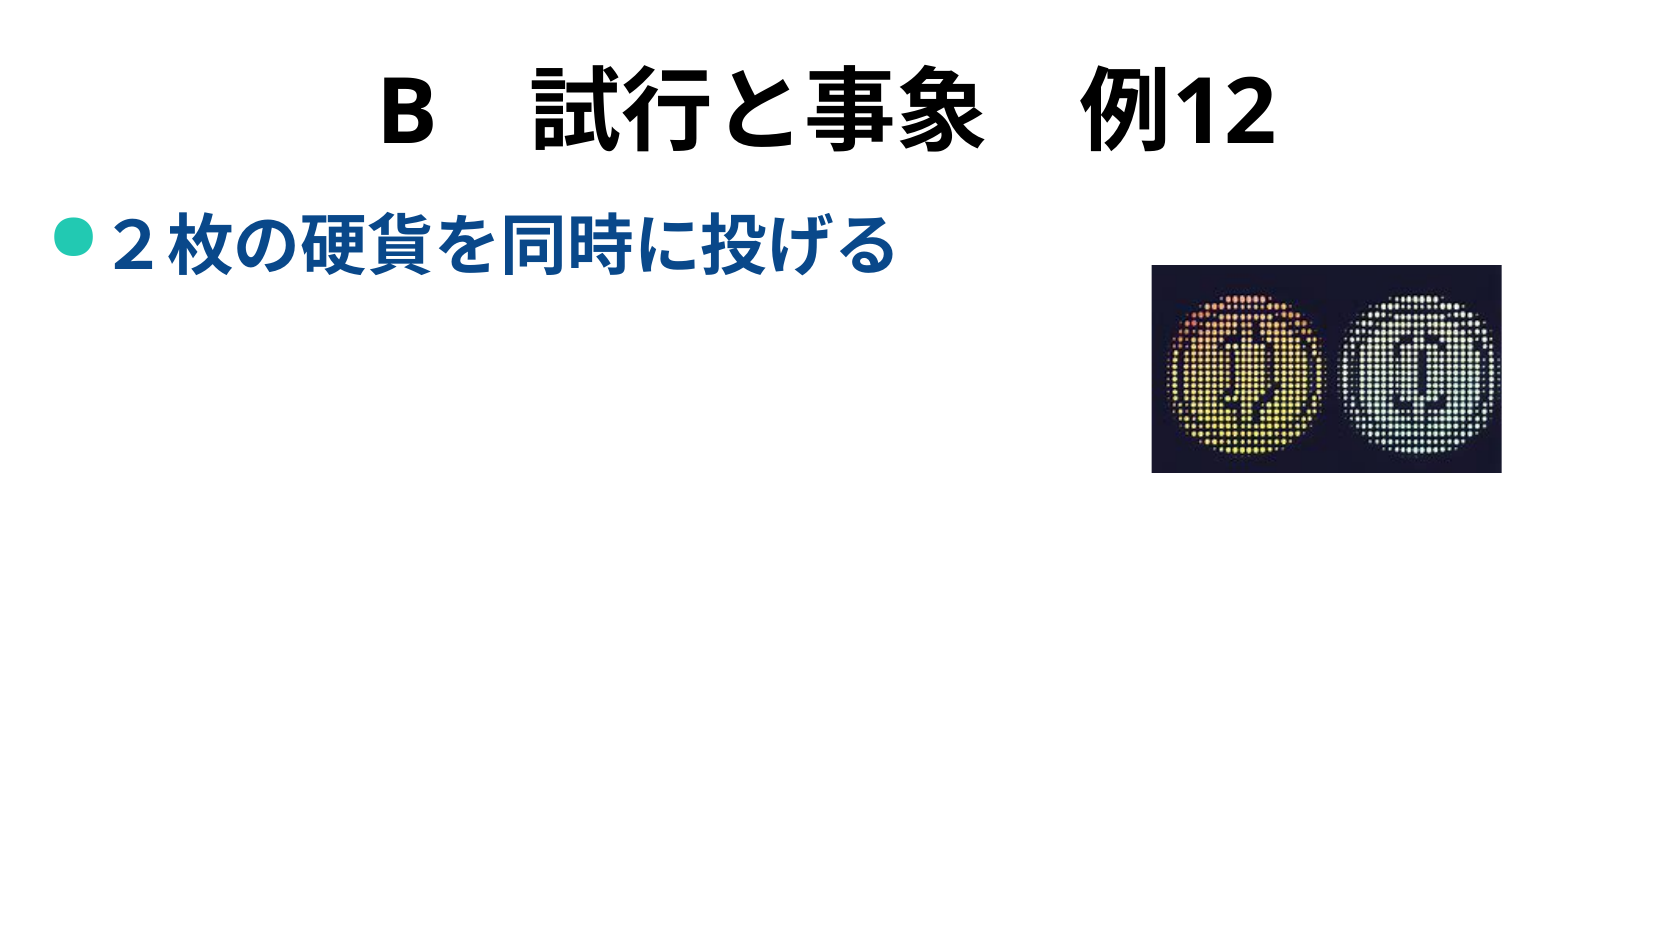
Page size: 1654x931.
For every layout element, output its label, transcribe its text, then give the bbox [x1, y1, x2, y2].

picture [1151, 265, 1502, 473]
list ２枚の硬貨を同時に投げる [29, 177, 1625, 848]
title B 試行と事象 例12 [29, 29, 1625, 177]
